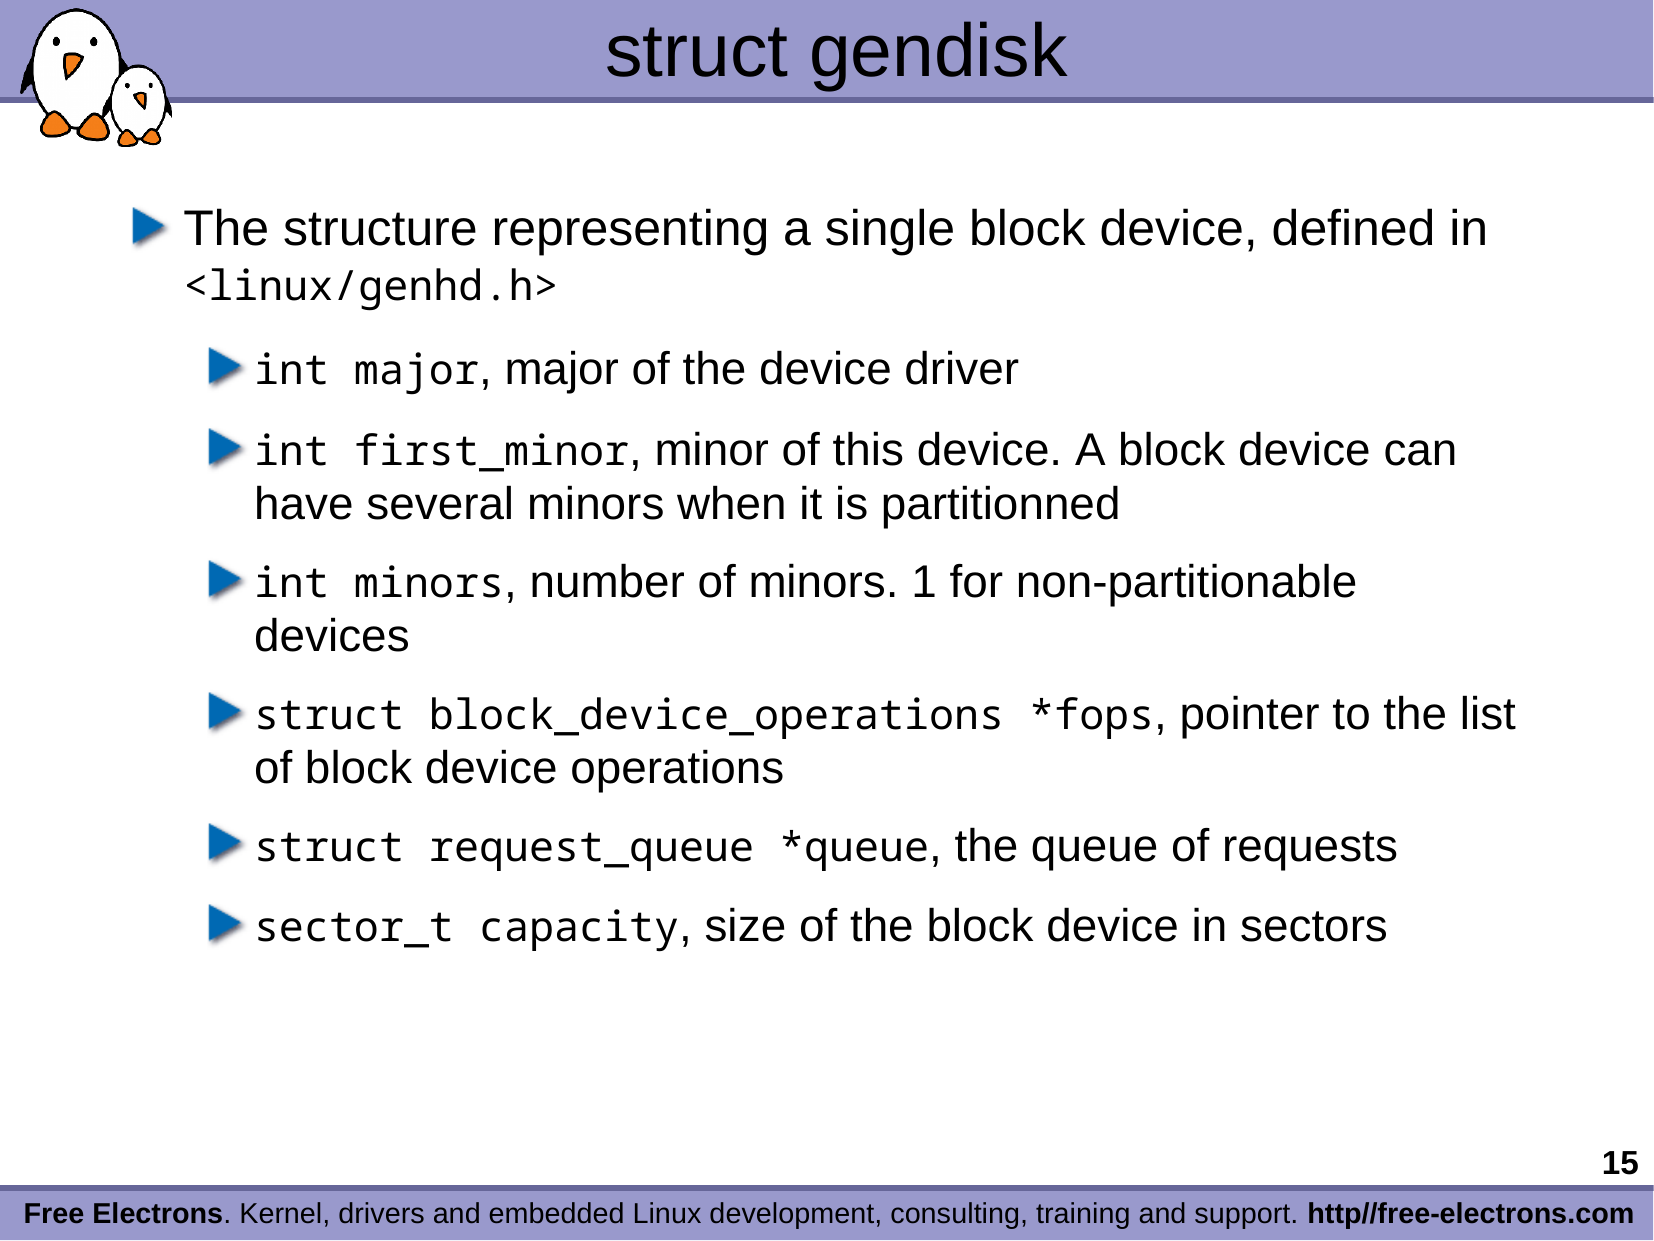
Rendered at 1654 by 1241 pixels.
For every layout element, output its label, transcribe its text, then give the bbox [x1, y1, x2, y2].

list The structure representing a single block device, defined in <linux/genhd.h> int major, major of the device driver int first_minor, minor of this device. A block device can have several minors when it is partitionned int minors, number of minors. 1 for non-partitionable devices struct block_device_operations *fops, pointer to the list of block device operations struct request_queue *queue, the queue of requests sector_t capacity, size of the block device in sectors [112, 200, 1525, 1051]
picture [20, 8, 172, 147]
title struct gendisk [91, 0, 1582, 100]
